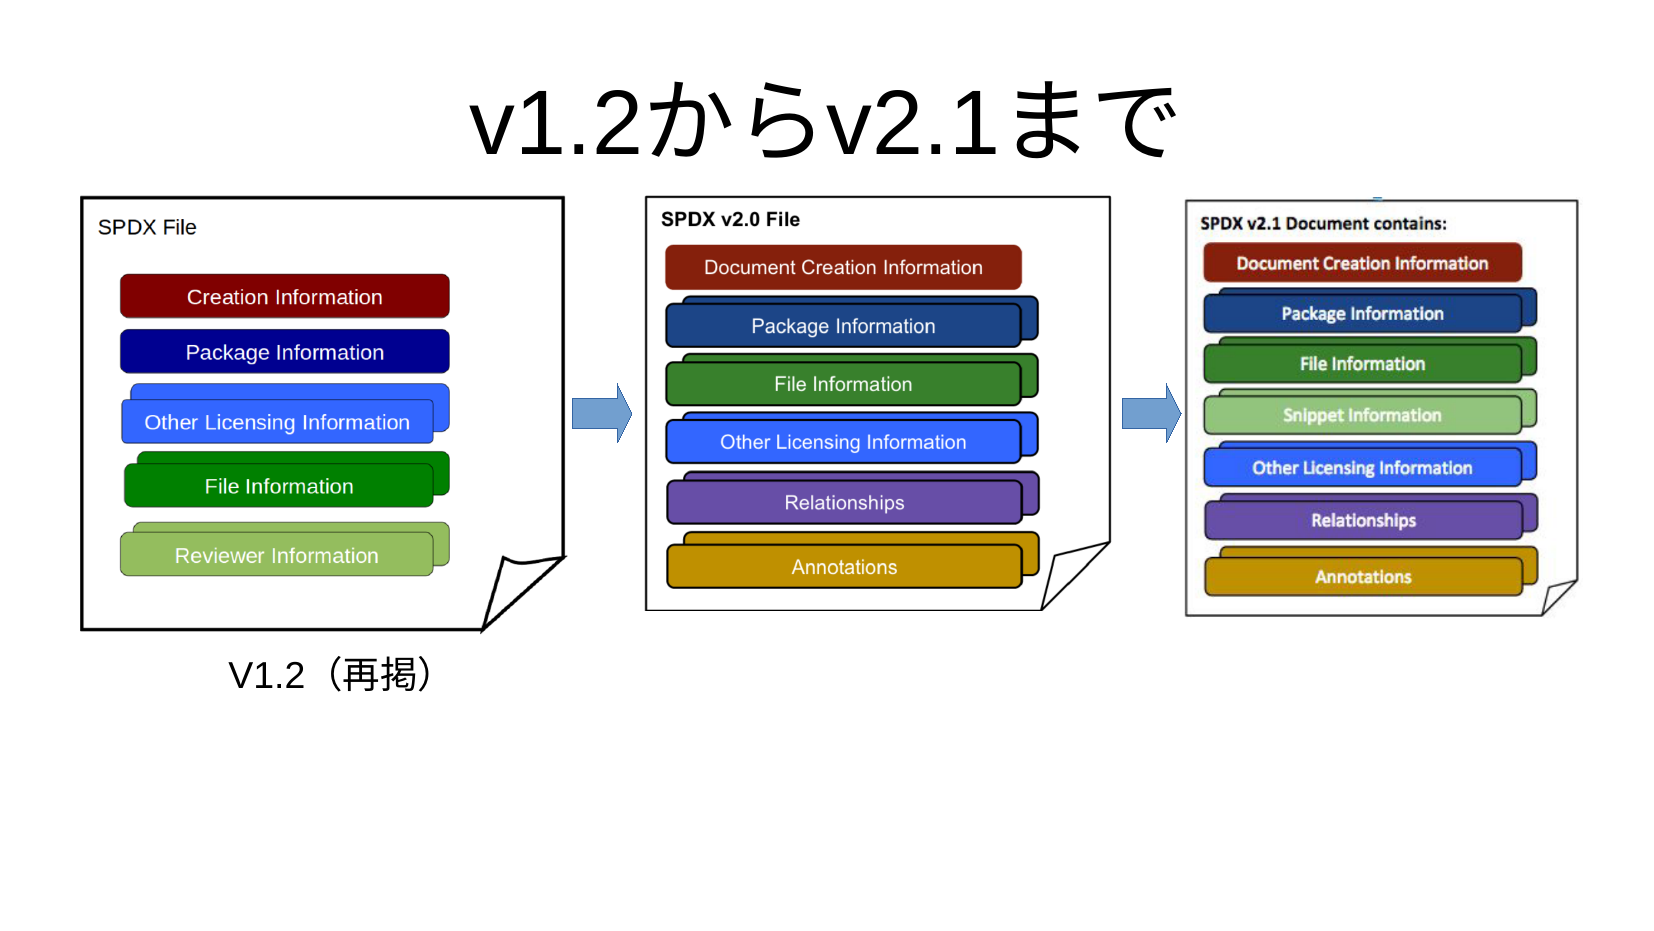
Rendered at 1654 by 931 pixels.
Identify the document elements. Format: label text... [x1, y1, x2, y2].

text_box V1.2（再掲） [213, 637, 471, 695]
title v1.2からv2.1まで [82, 37, 1571, 193]
text_box [1122, 383, 1182, 443]
text_box [572, 383, 632, 443]
picture [1178, 192, 1583, 621]
picture [643, 192, 1116, 611]
picture [76, 192, 570, 636]
